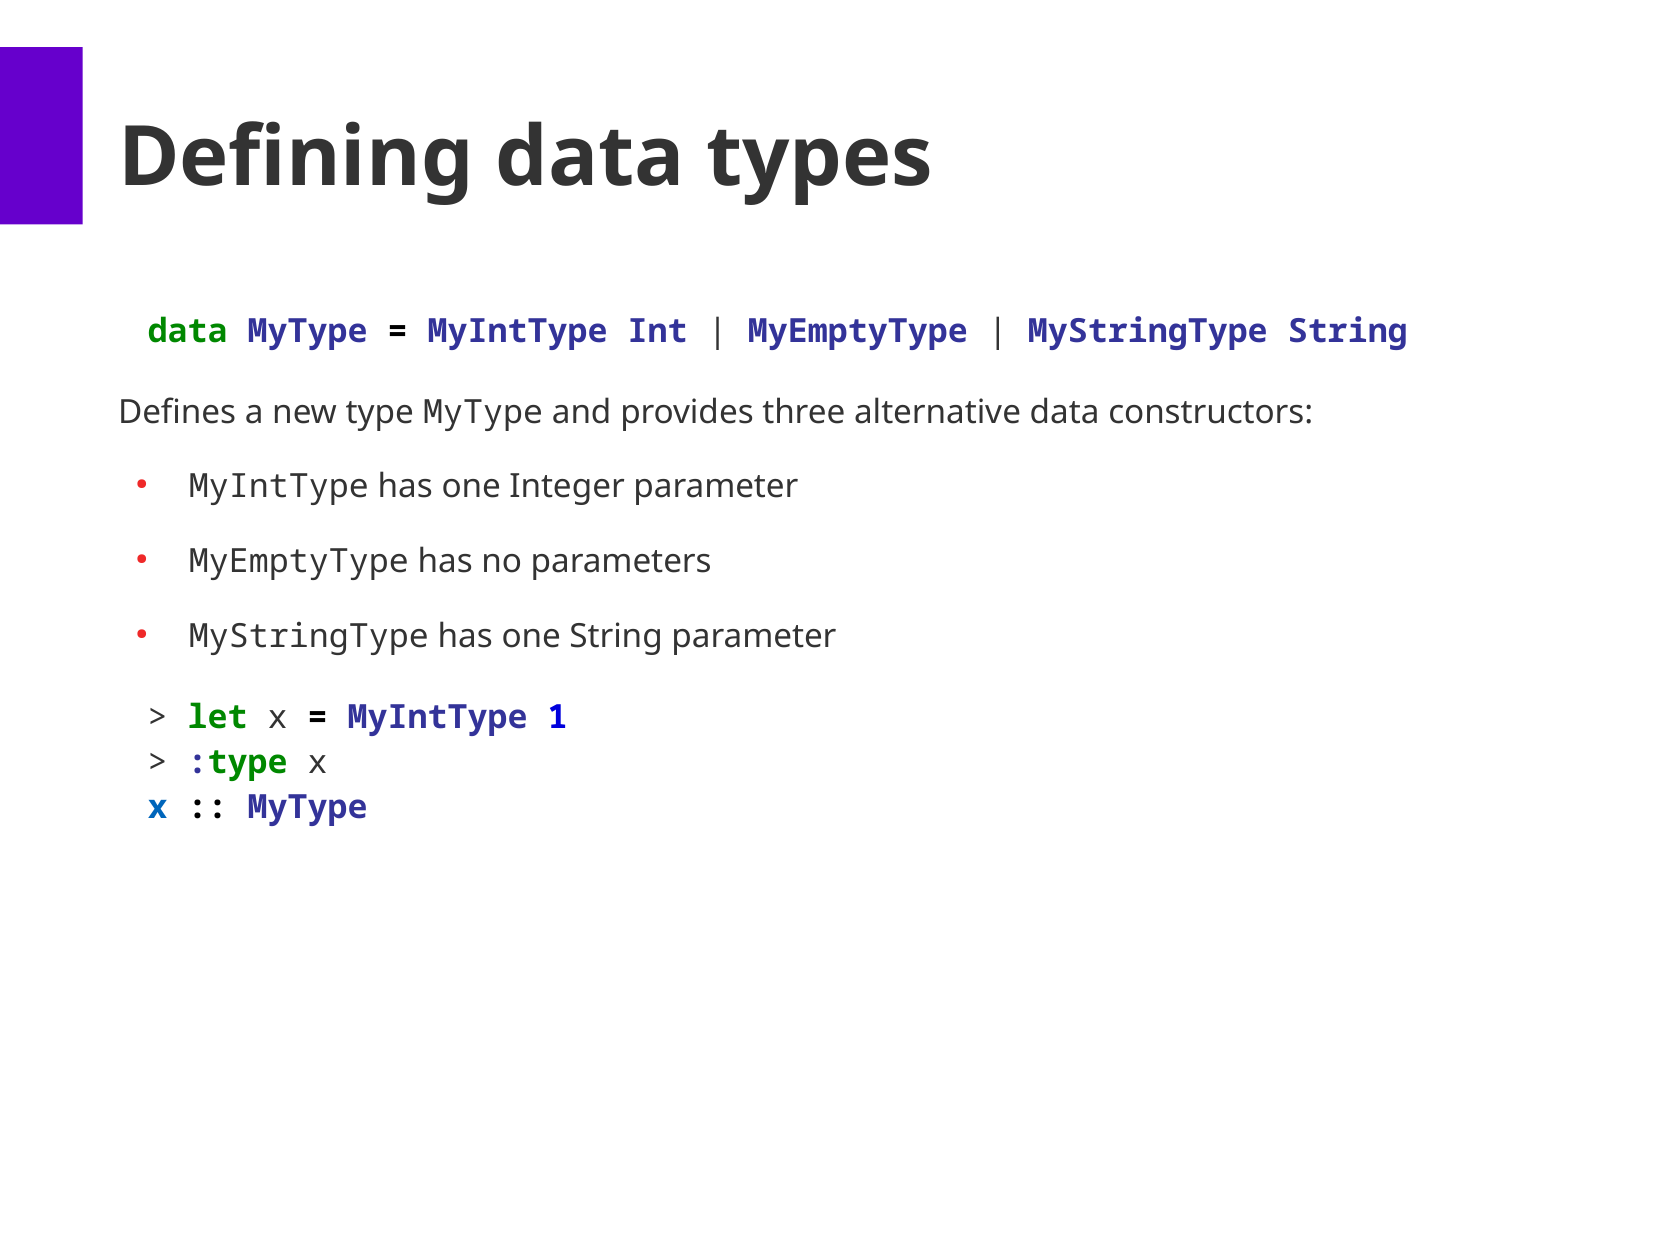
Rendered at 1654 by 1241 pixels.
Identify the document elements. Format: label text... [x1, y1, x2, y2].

title Defining data types [118, 49, 1571, 257]
list data MyType = MyIntType Int | MyEmptyType | MyStringType String Defines a new type MyType and provides three alternative data constructors: MyIntType has one Integer parameter MyEmptyType has no parameters MyStringType has one String parameter > let x = MyIntType 1 > :type x x :: MyType [118, 307, 1536, 1074]
